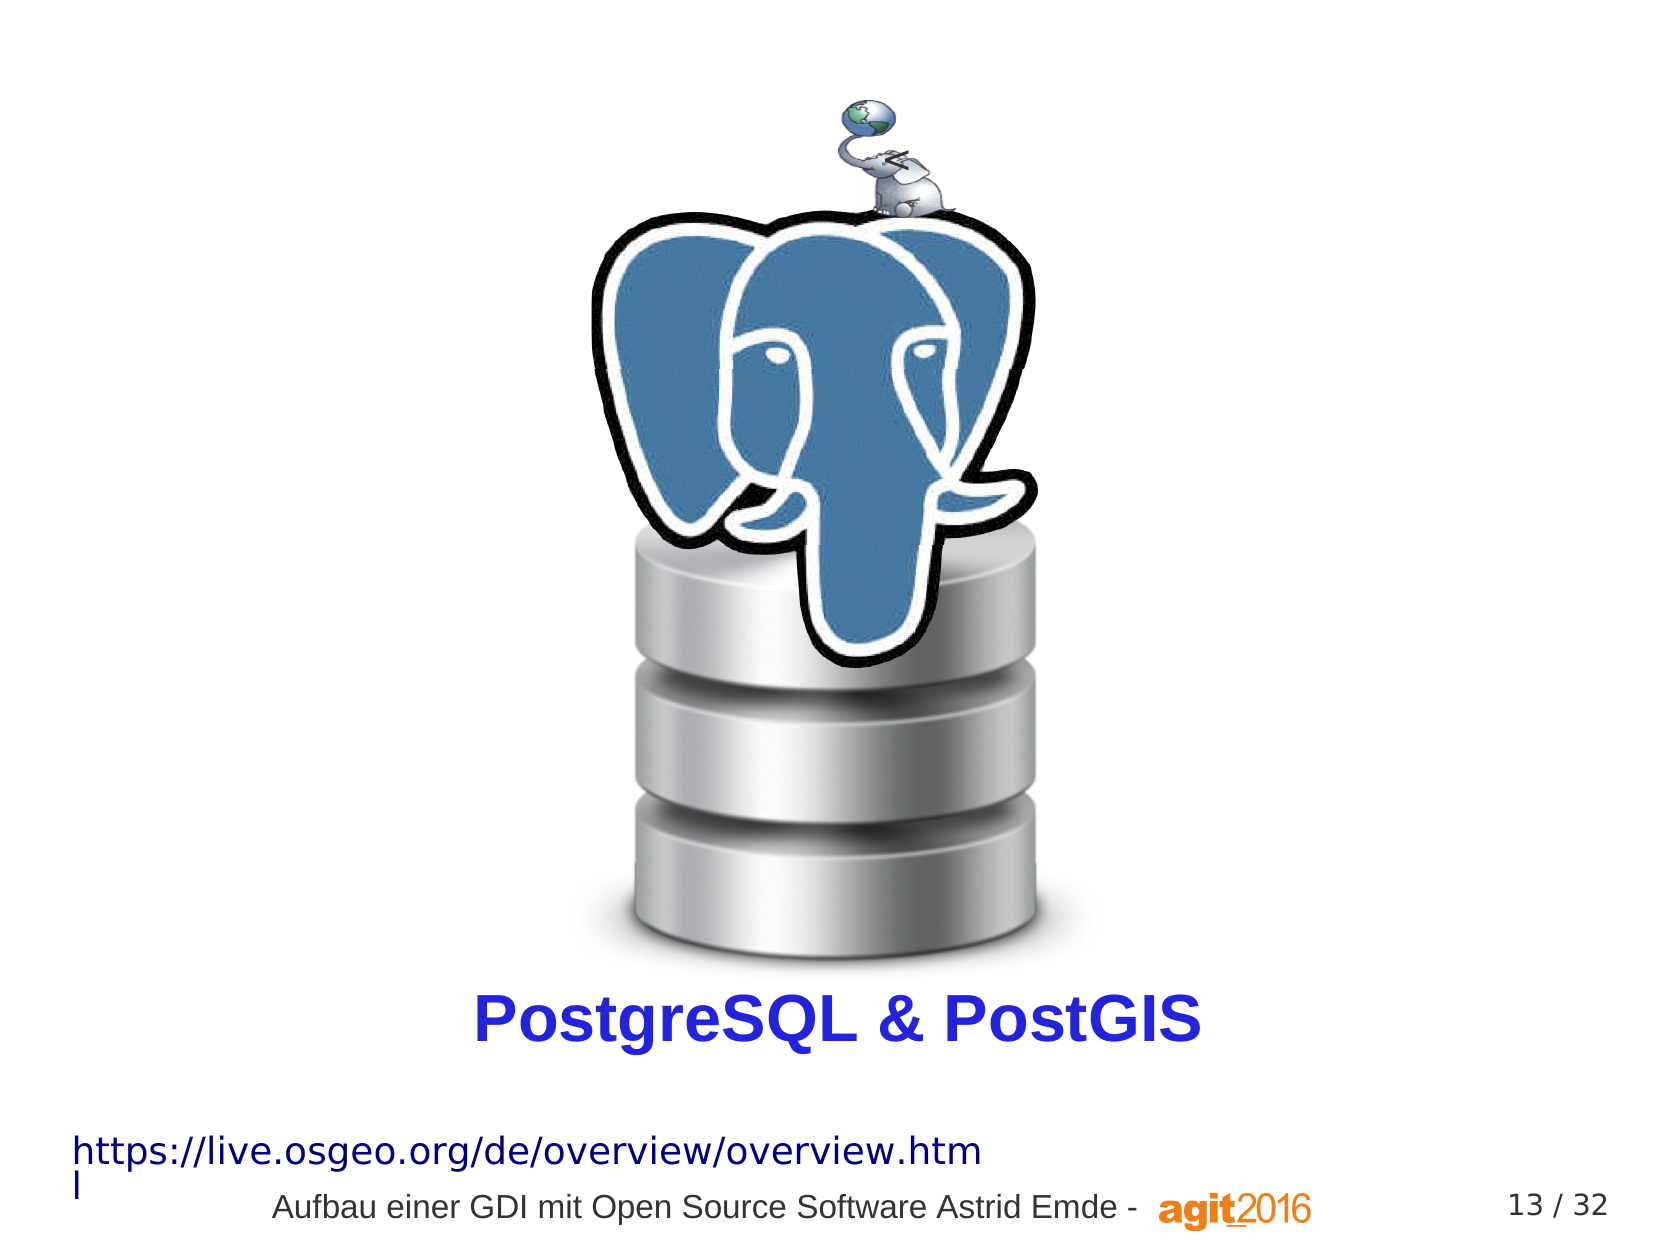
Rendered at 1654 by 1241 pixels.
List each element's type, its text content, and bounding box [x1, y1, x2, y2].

picture [557, 100, 1112, 944]
title PostgreSQL & PostGIS [94, 944, 1583, 1093]
text_box https://live.osgeo.org/de/overview/overview.html [56, 1122, 1004, 1225]
picture [1158, 1192, 1312, 1232]
